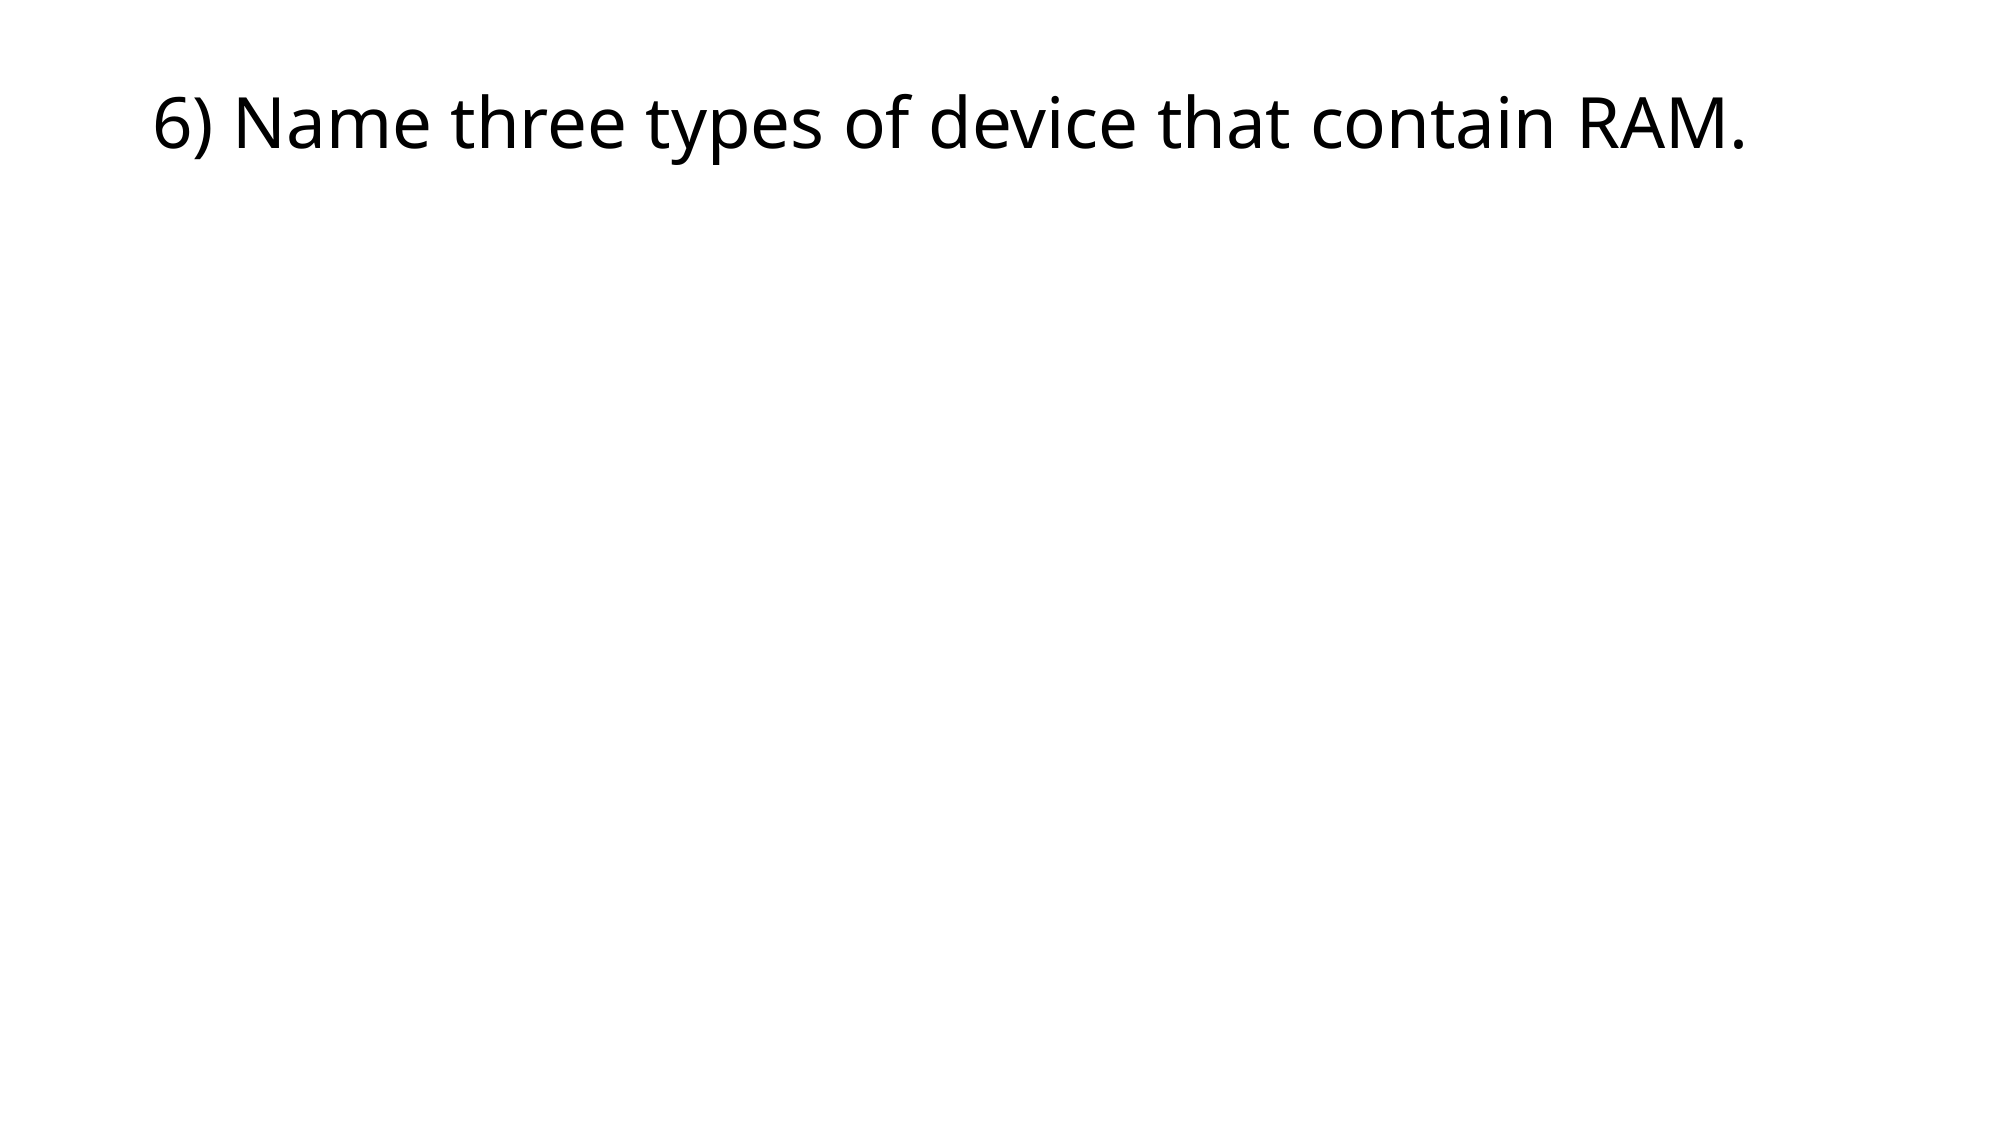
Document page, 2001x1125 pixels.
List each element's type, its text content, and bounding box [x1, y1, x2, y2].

title 6) Name three types of device that contain RAM. [137, 59, 1863, 278]
